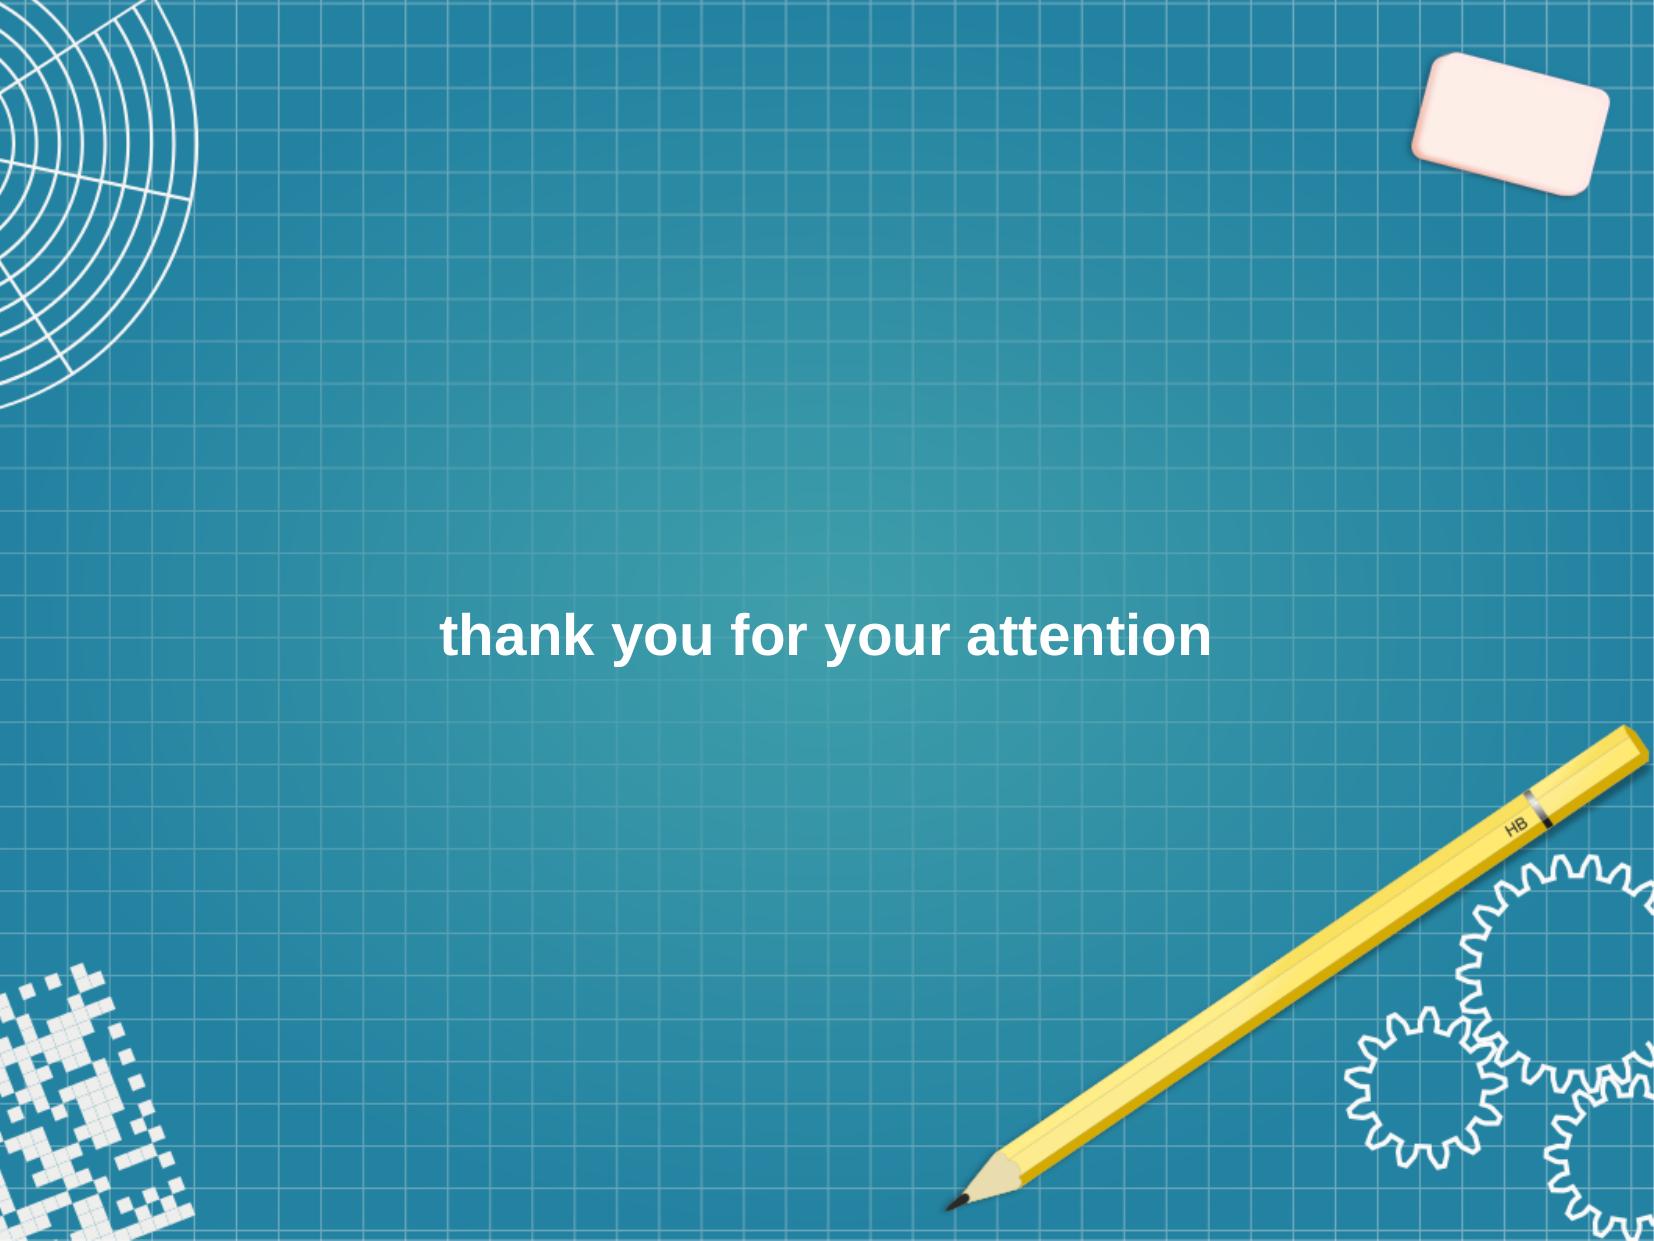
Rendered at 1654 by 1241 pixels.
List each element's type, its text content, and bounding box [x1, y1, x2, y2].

picture [0, 0, 1654, 1241]
title thank you for your attention [236, 531, 1418, 739]
